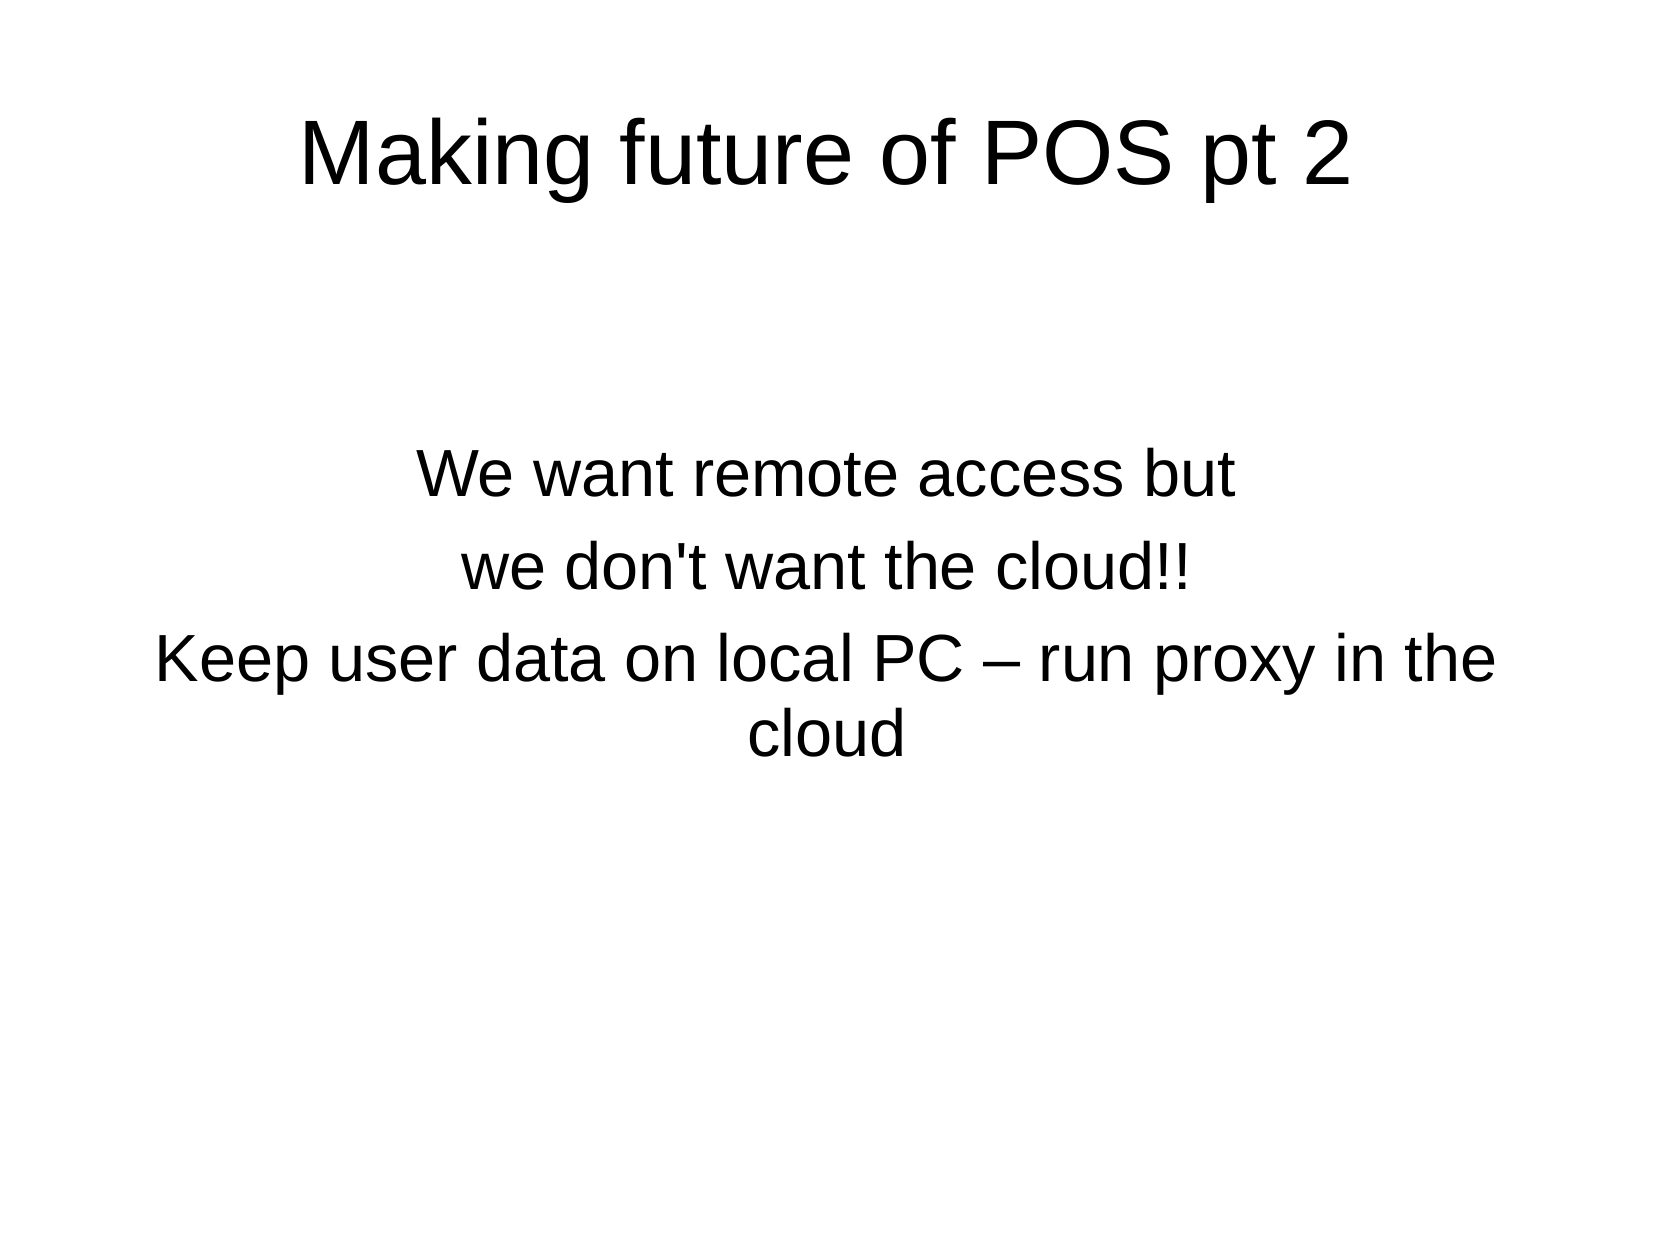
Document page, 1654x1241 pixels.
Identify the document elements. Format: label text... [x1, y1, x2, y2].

subtitle We want remote access but we don't want the cloud!! Keep user data on local PC – run proxy in the cloud [82, 290, 1571, 1010]
title Making future of POS pt 2 [82, 49, 1571, 257]
